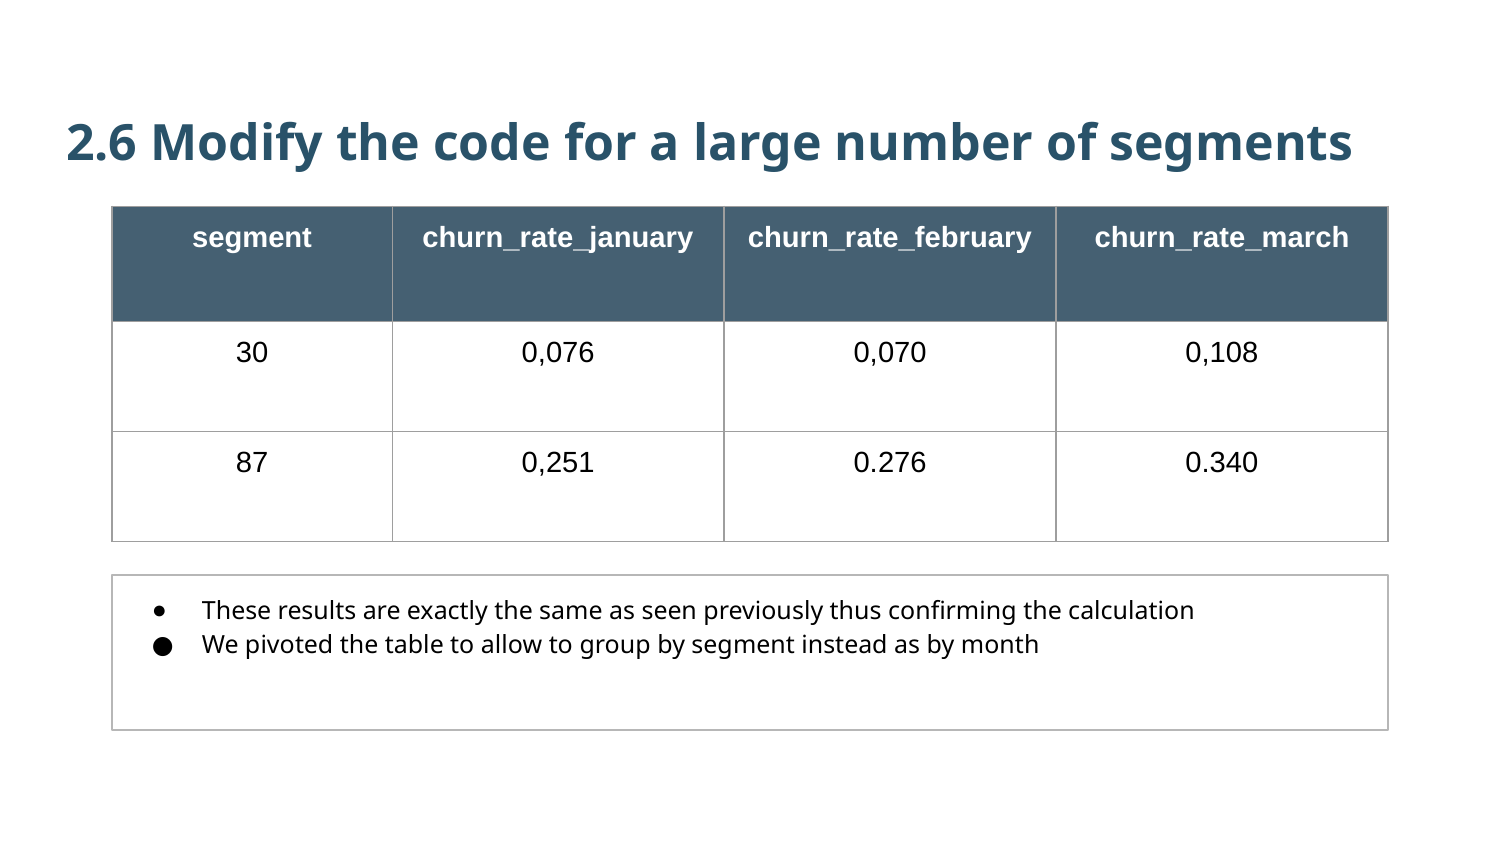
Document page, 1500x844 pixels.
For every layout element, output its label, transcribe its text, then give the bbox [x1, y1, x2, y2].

table_cell 30 [113, 322, 392, 431]
table_header segment [113, 207, 392, 321]
table_cell 0,251 [393, 432, 723, 541]
table_cell 87 [113, 432, 392, 541]
table_cell 0,070 [725, 322, 1055, 431]
table_cell 0.276 [725, 432, 1055, 541]
text_box These results are exactly the same as seen previously thus confirming the calculation We pivoted the table to allow to group by segment instead as by month [111, 575, 1388, 730]
table_cell 0.340 [1057, 432, 1387, 541]
table_header churn_rate_march [1057, 207, 1387, 321]
table_header churn_rate_february [725, 207, 1055, 321]
table_cell 0,108 [1057, 322, 1387, 431]
table_cell 0,076 [393, 322, 723, 431]
table_header churn_rate_january [393, 207, 723, 321]
text_box 2.6 Modify the code for a large number of segments [51, 48, 1449, 186]
